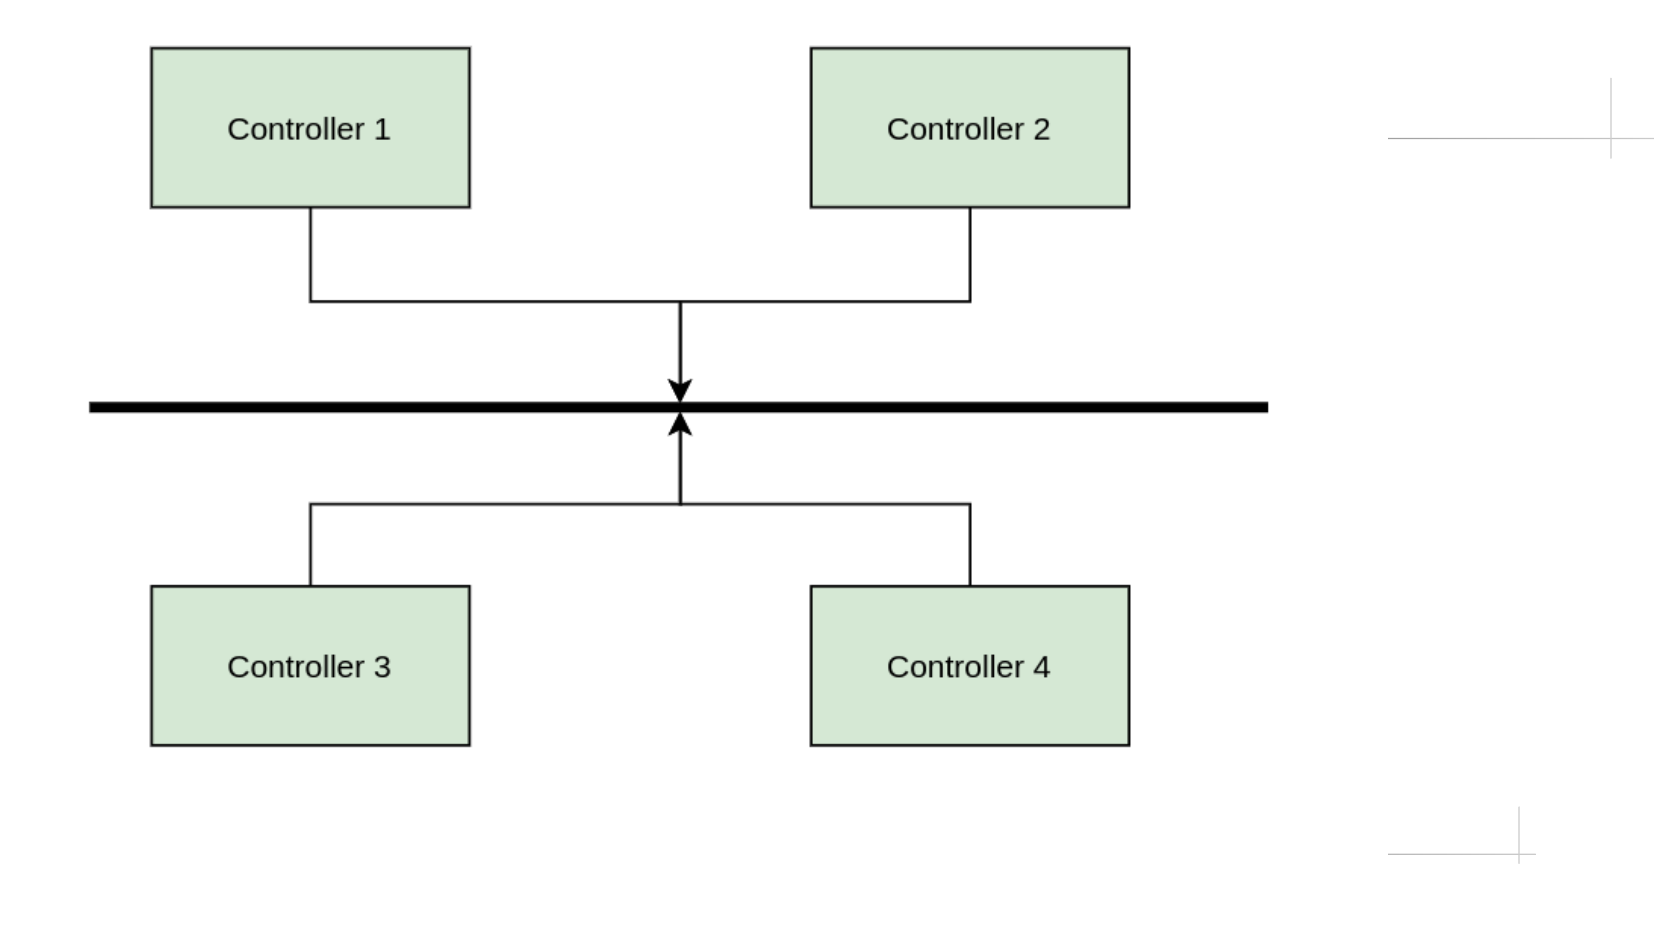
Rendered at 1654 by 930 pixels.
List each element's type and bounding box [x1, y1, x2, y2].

picture [0, 0, 1388, 874]
